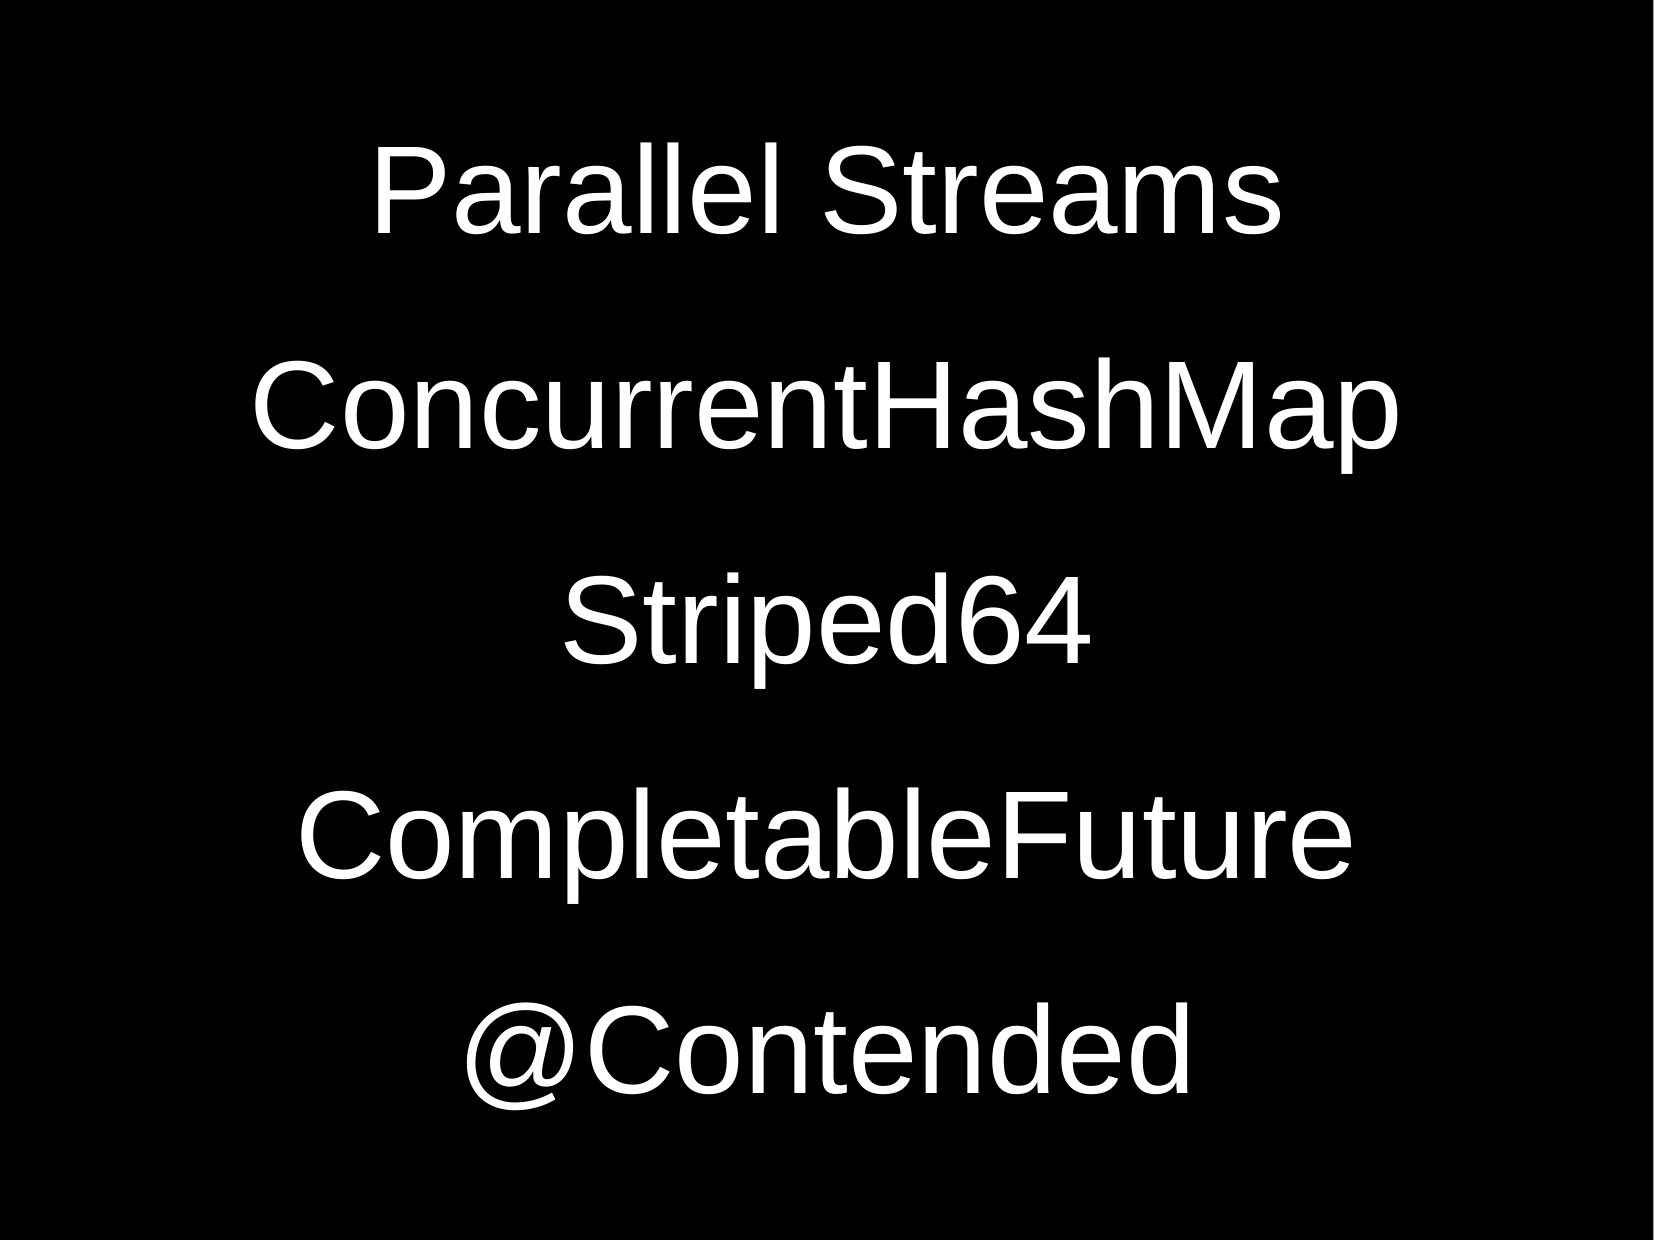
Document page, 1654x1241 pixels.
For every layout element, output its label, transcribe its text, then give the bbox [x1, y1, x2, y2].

subtitle Parallel Streams ConcurrentHashMap Striped64 CompletableFuture @Contended [0, 0, 1654, 1241]
